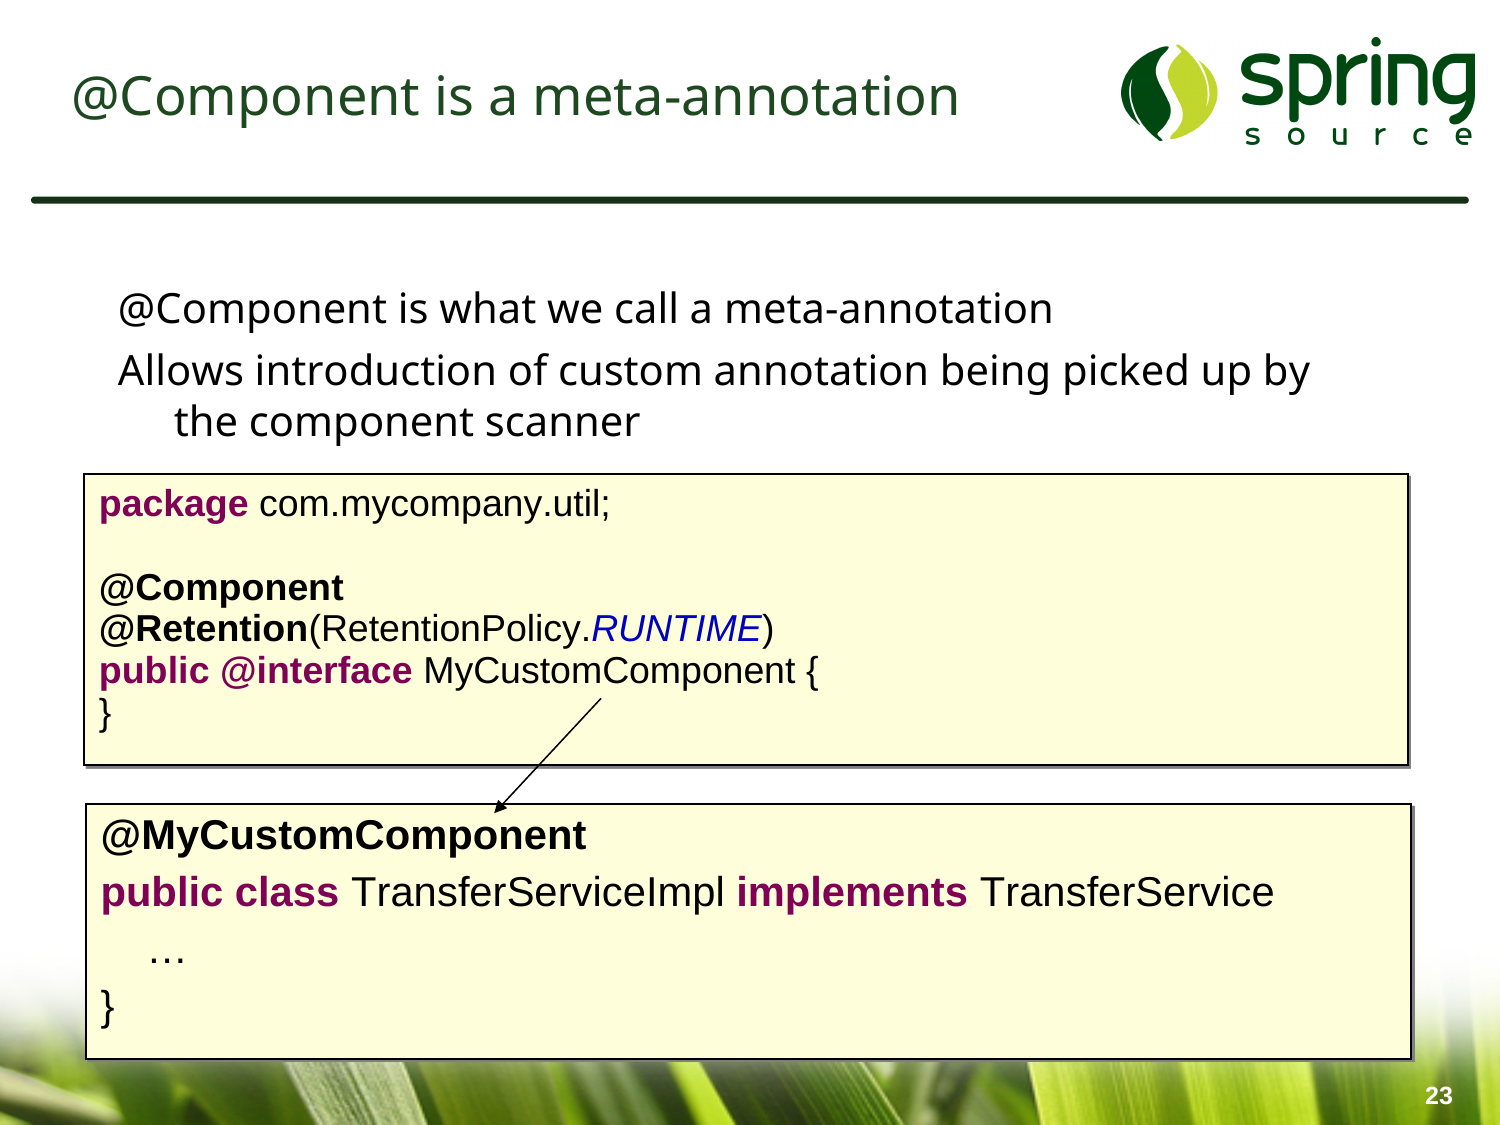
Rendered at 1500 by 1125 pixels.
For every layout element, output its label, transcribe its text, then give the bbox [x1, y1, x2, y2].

text_box package com.mycompany.util; @Component @Retention(RetentionPolicy.RUNTIME) public @interface MyCustomComponent { } [84, 474, 1408, 766]
title @Component is a meta-annotation [56, 13, 1089, 176]
picture [0, 944, 1500, 1125]
list @Component is what we call a meta-annotation Allows introduction of custom annotation being picked up by the component scanner [103, 275, 1394, 474]
picture [1121, 37, 1475, 145]
text_box @MyCustomComponent public class TransferServiceImpl implements TransferService … } [85, 804, 1411, 1059]
